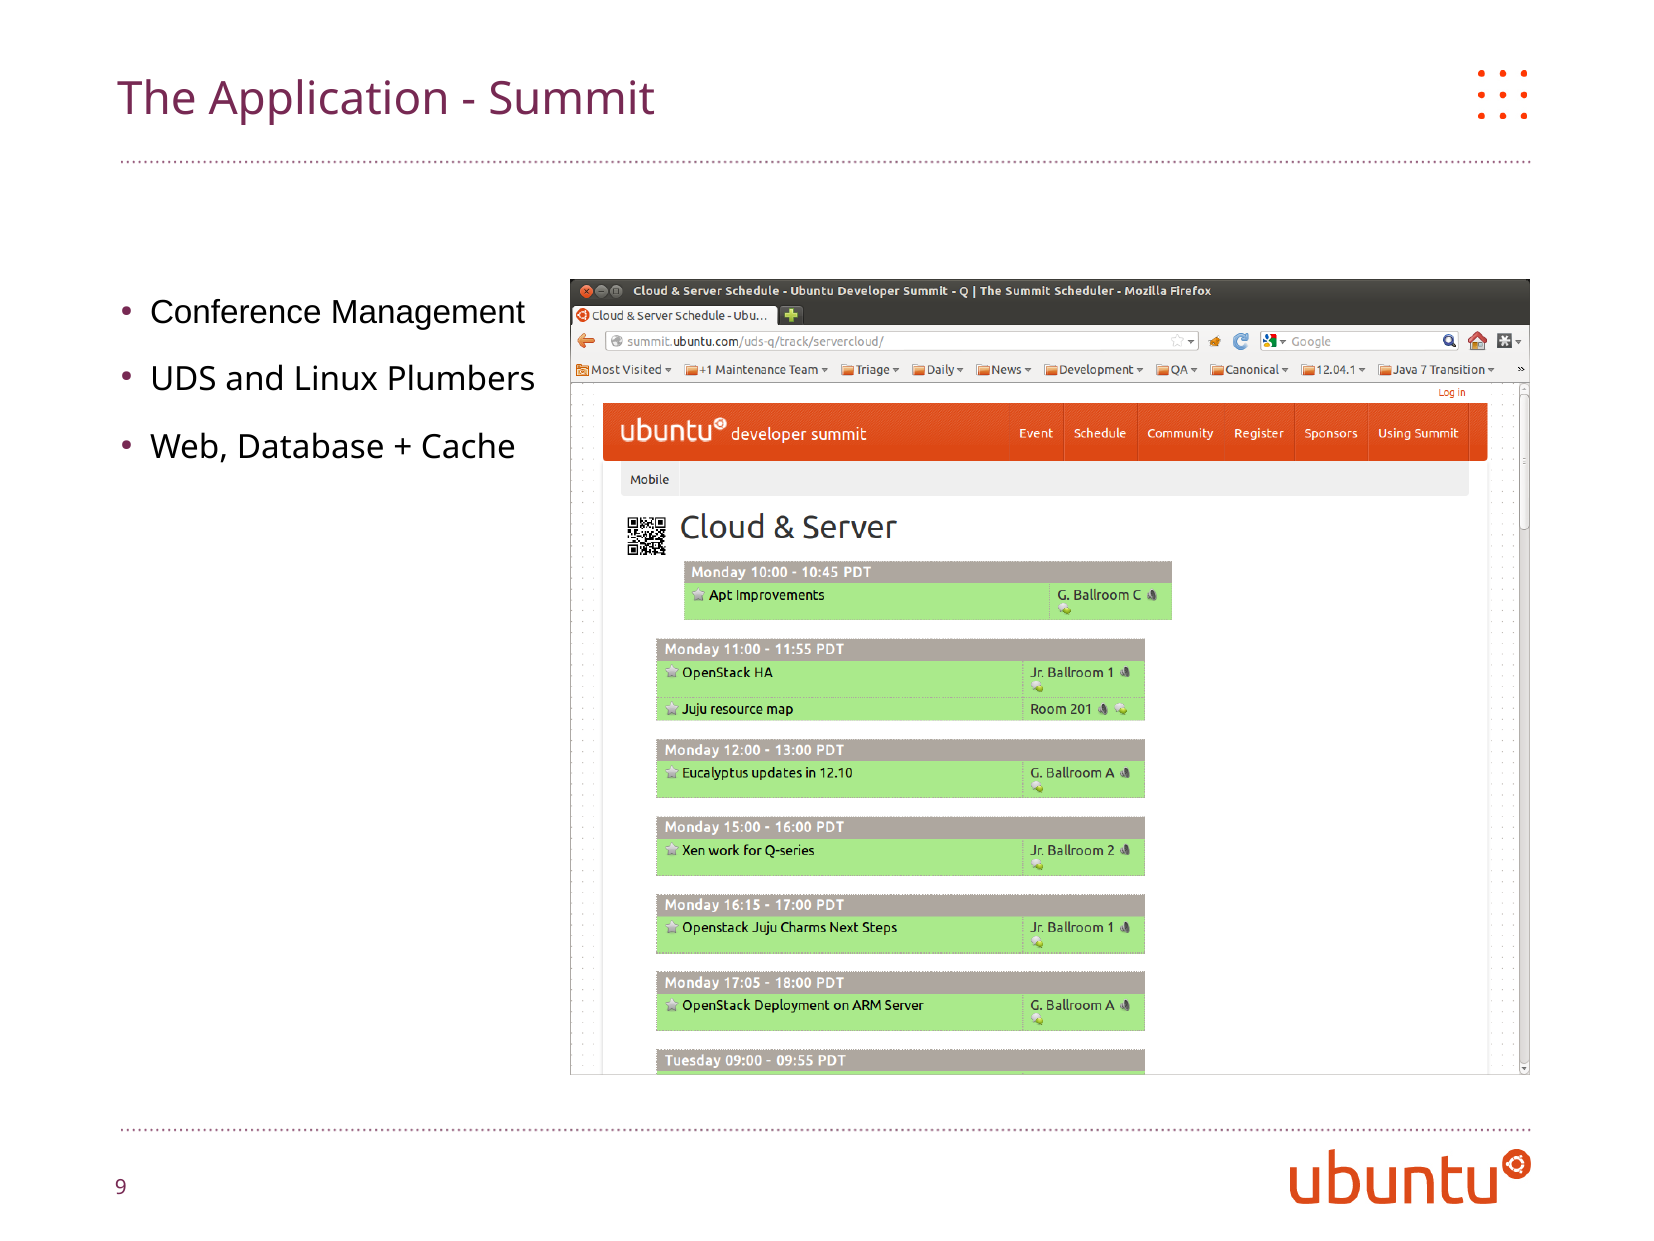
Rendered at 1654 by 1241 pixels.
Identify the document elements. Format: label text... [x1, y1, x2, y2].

picture [111, 159, 1533, 166]
picture [570, 279, 1530, 1075]
text_box Conference Management UDS and Linux Plumbers Web, Database + Cache [105, 224, 1004, 886]
picture [1290, 1149, 1531, 1204]
title The Application - Summit [117, 71, 1447, 123]
picture [111, 1127, 1533, 1134]
picture [1478, 70, 1527, 119]
